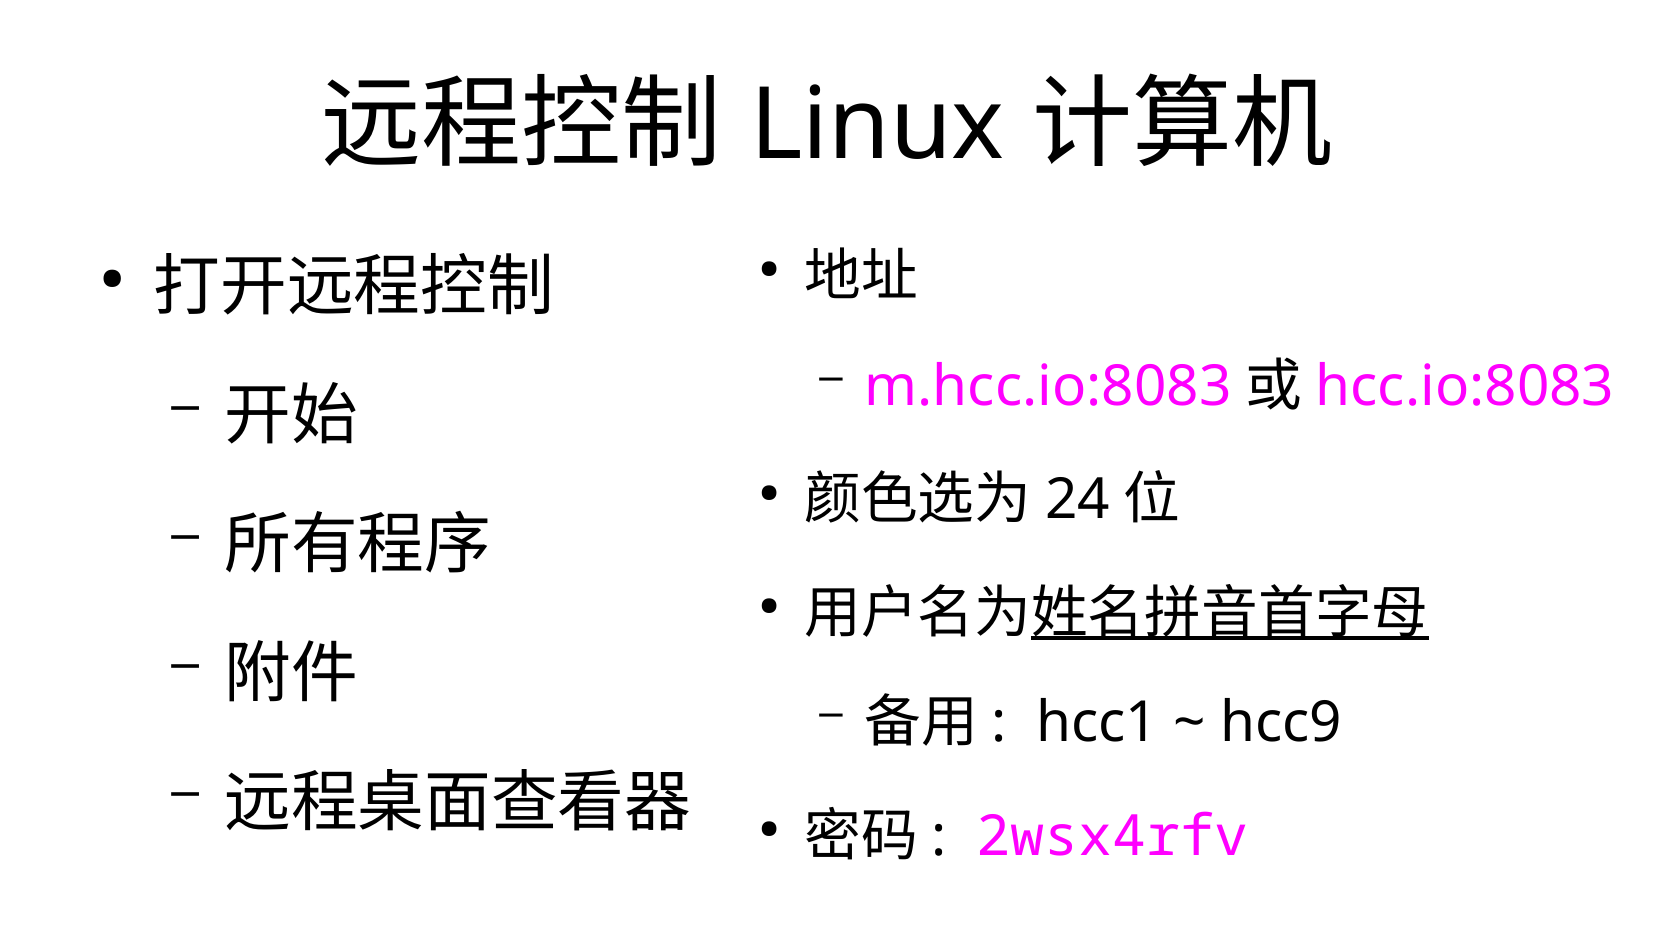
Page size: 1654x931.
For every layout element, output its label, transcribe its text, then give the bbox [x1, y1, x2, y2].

title 远程控制Linux计算机 [82, 37, 1571, 193]
list 打开远程控制 开始 所有程序 附件 远程桌面查看器 [82, 217, 744, 875]
list 地址 m.hcc.io:8083或hcc.io:8083 颜色选为24位 用户名为姓名拼音首字母 备用: hcc1 ~ hcc9 密码: 2wsx4rfv [744, 217, 1619, 910]
